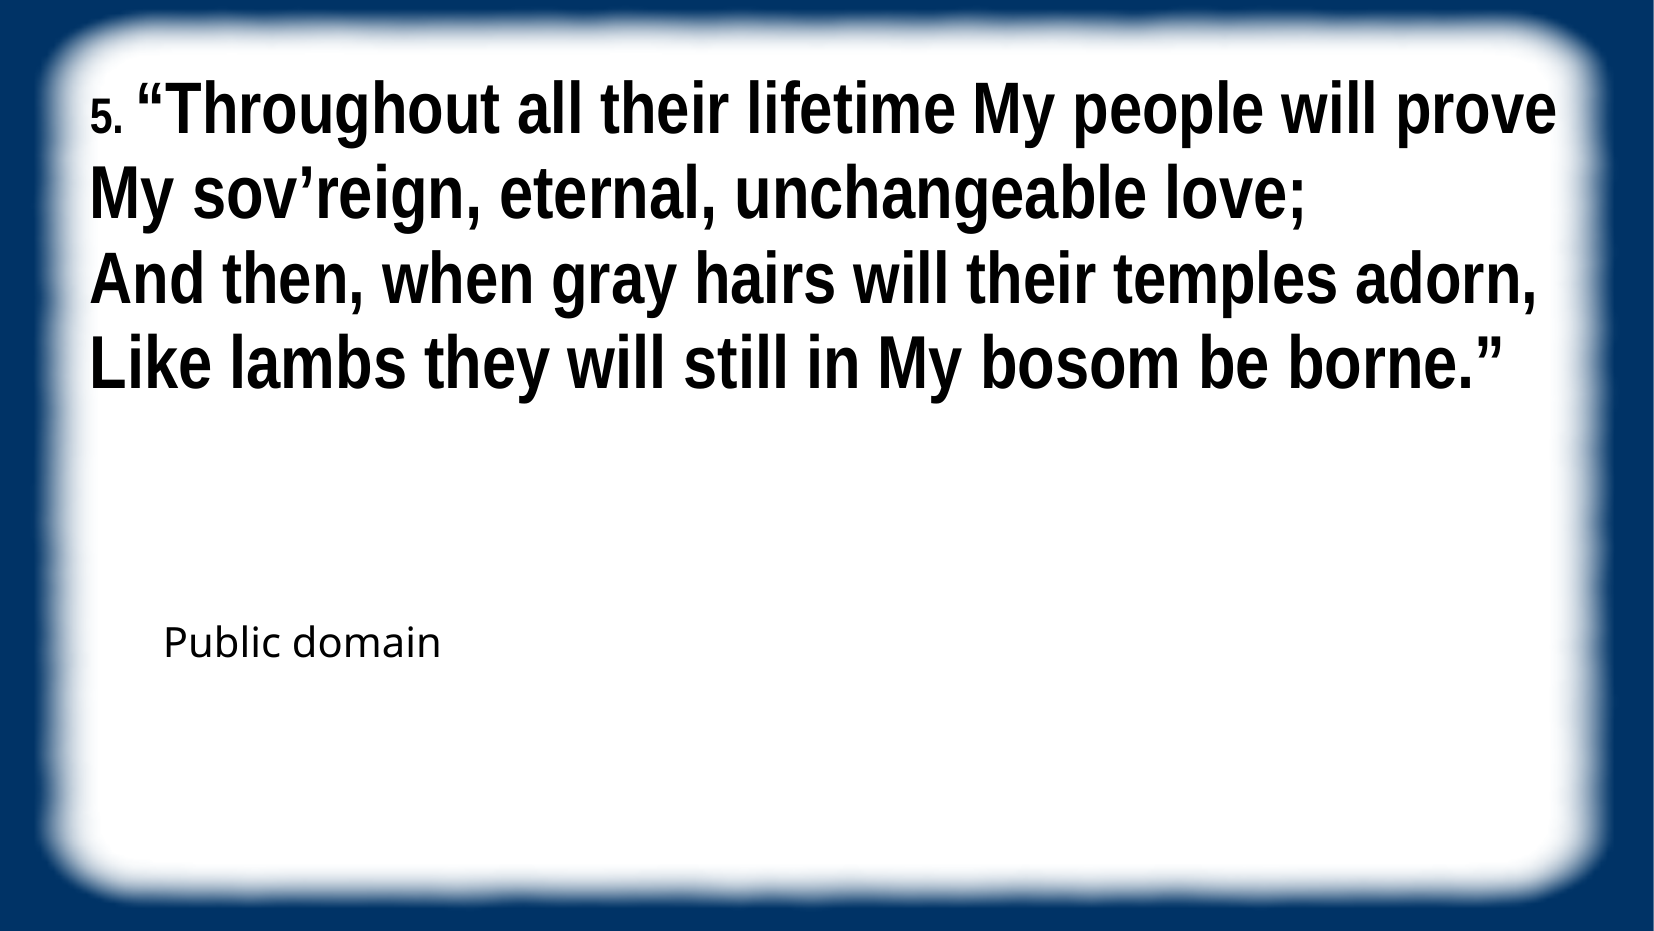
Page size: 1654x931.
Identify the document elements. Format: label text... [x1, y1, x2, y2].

picture [0, 0, 1654, 931]
text_box 5. “Throughout all their lifetime My people will prove My sov’reign, eternal, unchangeable love; And then, when gray hairs will their temples adorn, Like lambs they will still in My bosom be borne.” Public domain [75, 57, 1591, 691]
